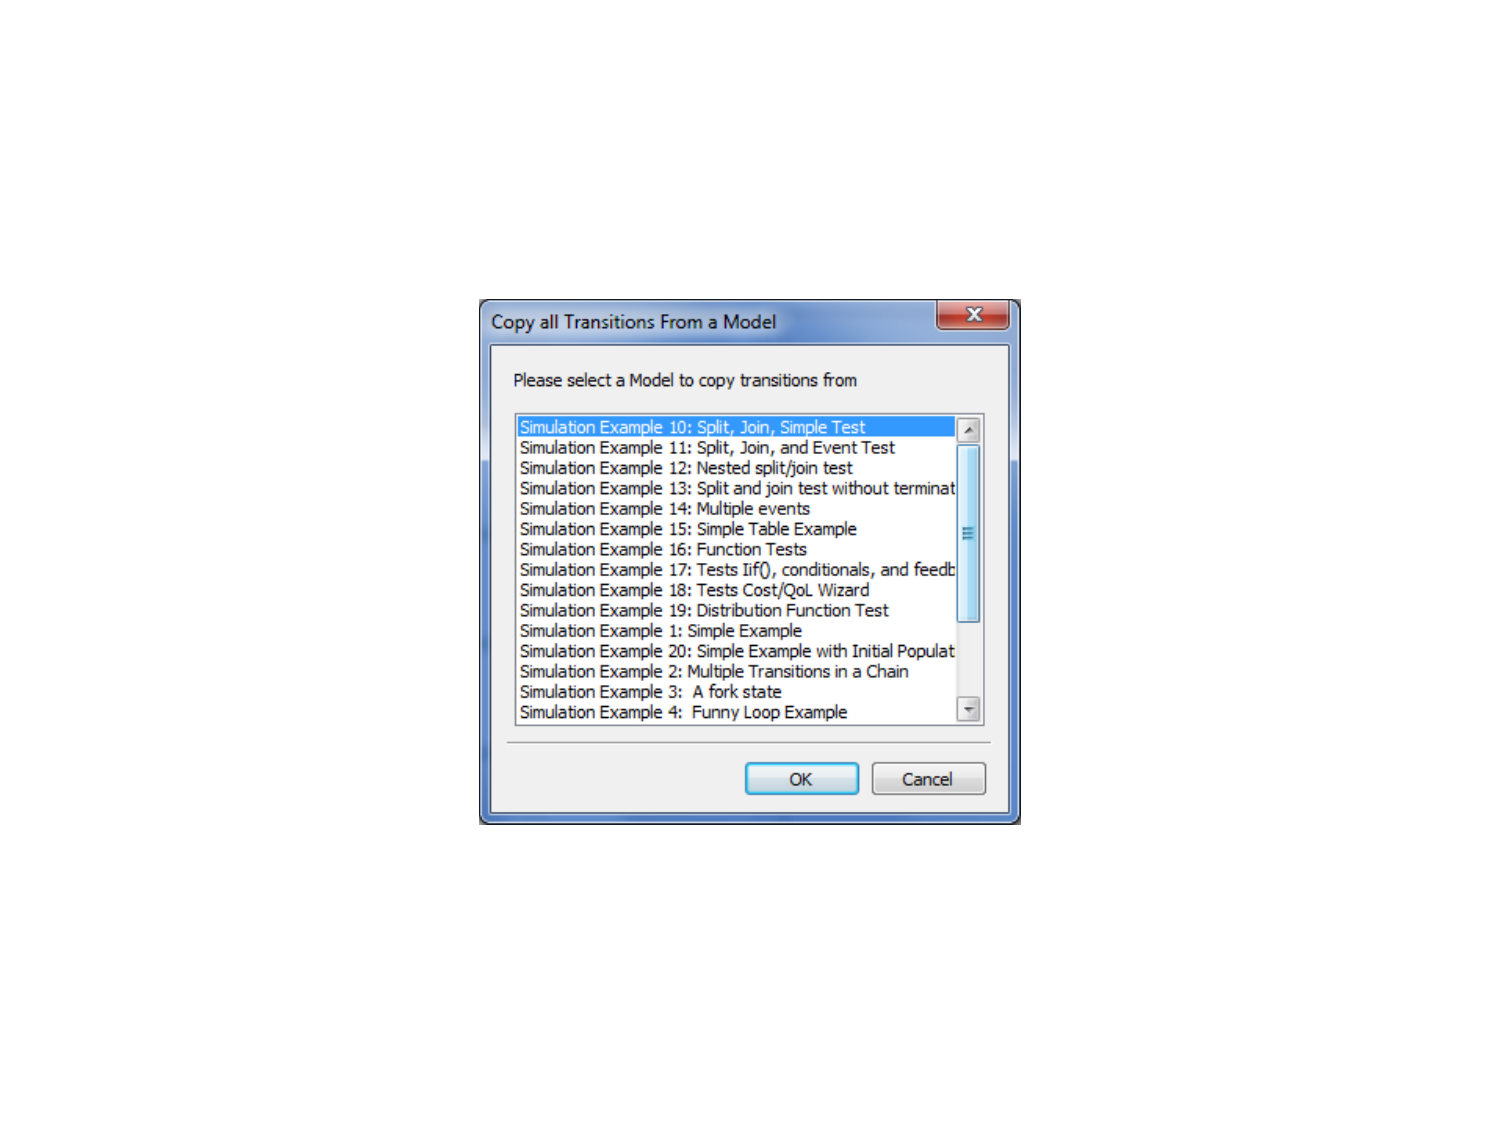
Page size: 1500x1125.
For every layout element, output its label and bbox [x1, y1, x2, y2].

picture [479, 299, 1021, 826]
